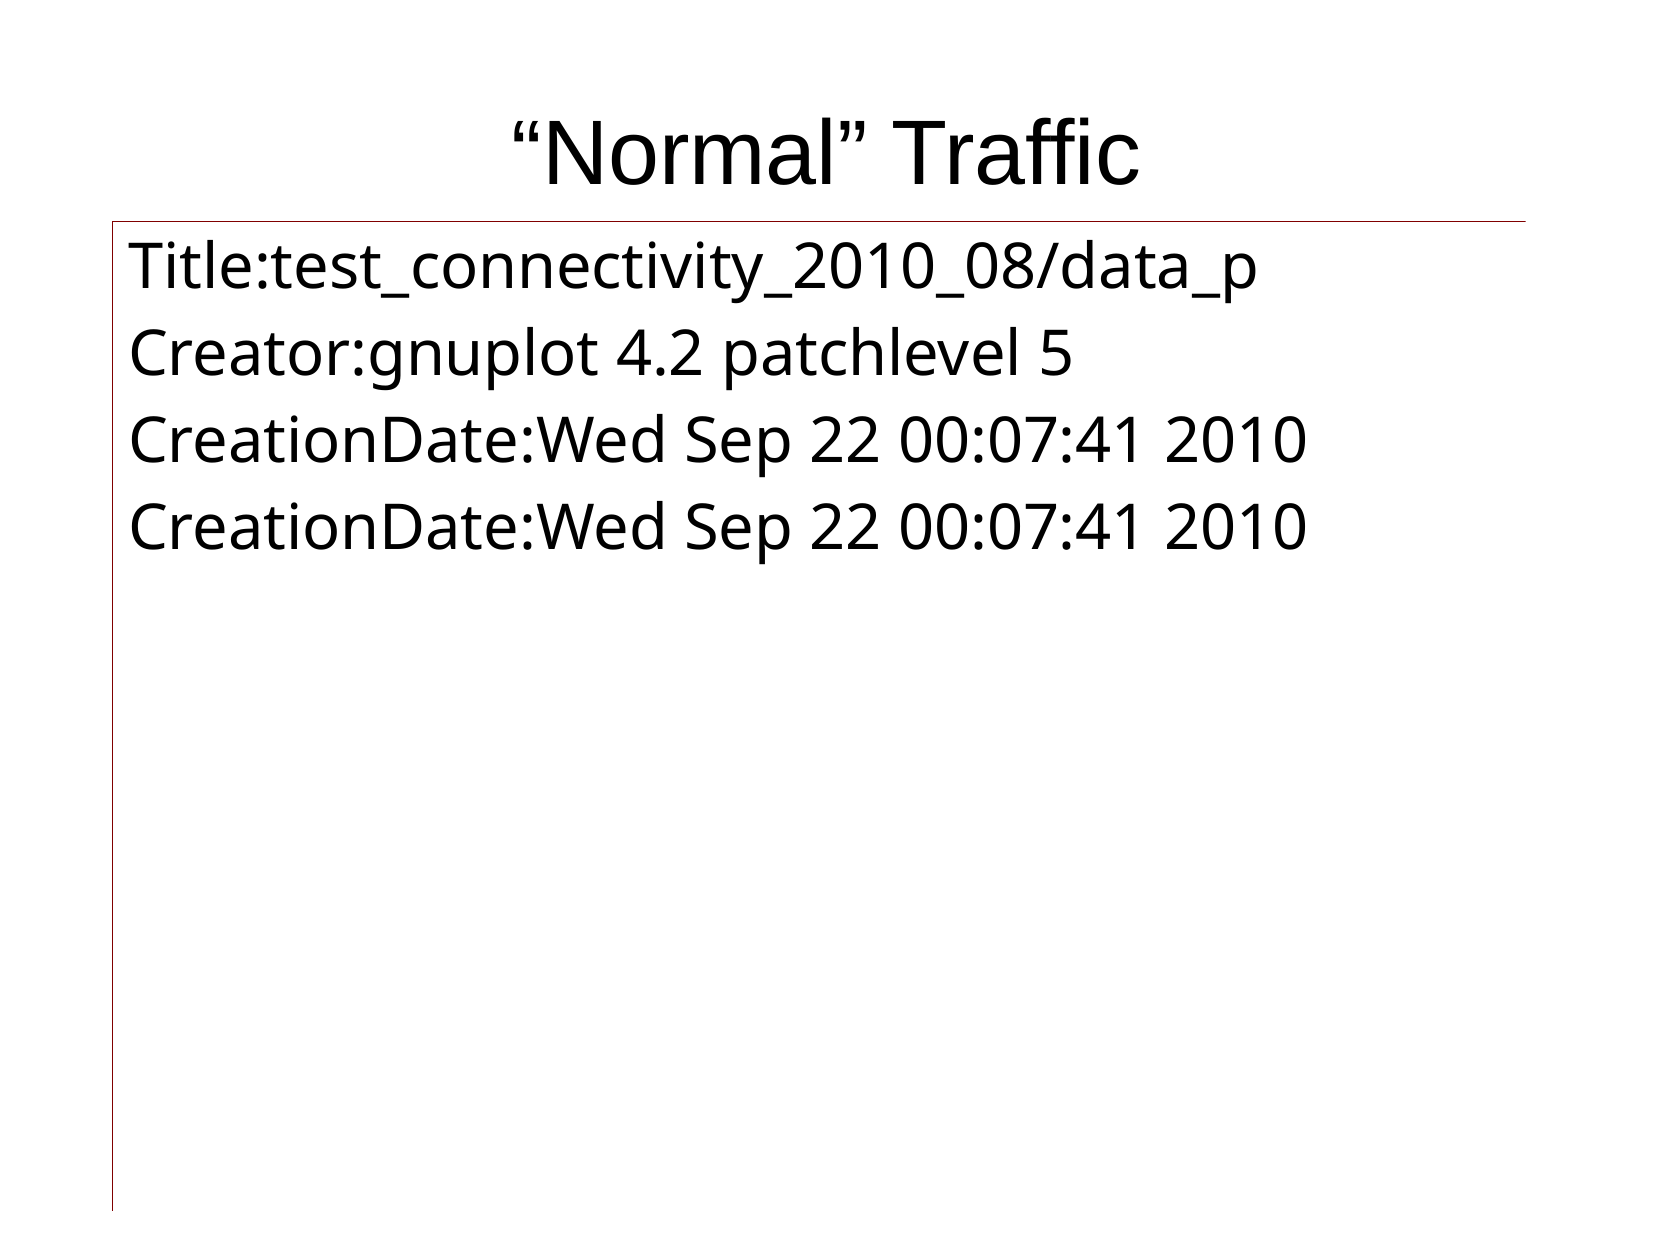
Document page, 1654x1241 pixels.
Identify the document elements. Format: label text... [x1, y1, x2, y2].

title “Normal” Traffic [82, 56, 1571, 250]
picture [108, 217, 1526, 1211]
